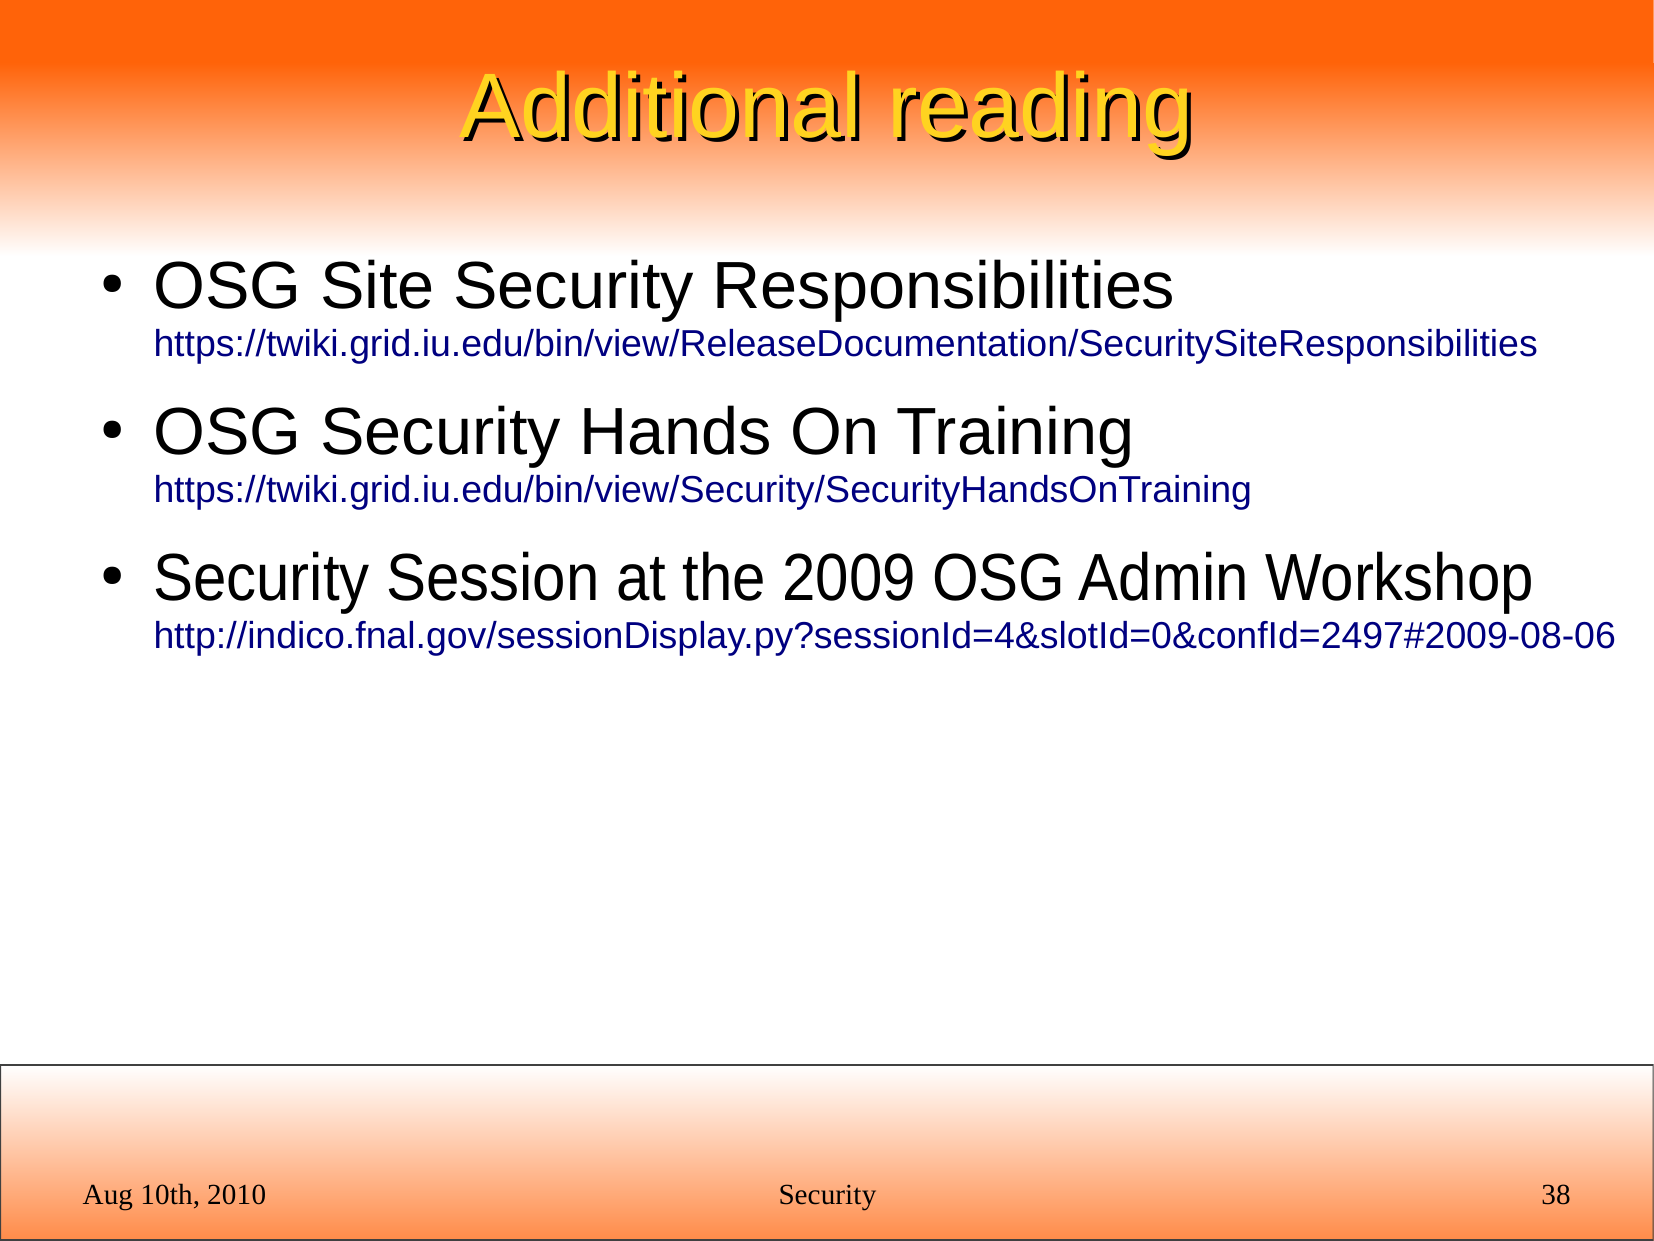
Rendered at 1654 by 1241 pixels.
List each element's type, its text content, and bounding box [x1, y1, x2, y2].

title Additional reading [82, 9, 1571, 202]
list OSG Site Security Responsibilities https://twiki.grid.iu.edu/bin/view/ReleaseDocumentation/SecuritySiteResponsibilities OSG Security Hands On Training https://twiki.grid.iu.edu/bin/view/Security/SecurityHandsOnTraining Security Session at the 2009 OSG Admin Workshop http://indico.fnal.gov/sessionDisplay.py?sessionId=4&slotId=0&confId=2497#2009-08-06 [82, 247, 1646, 1067]
